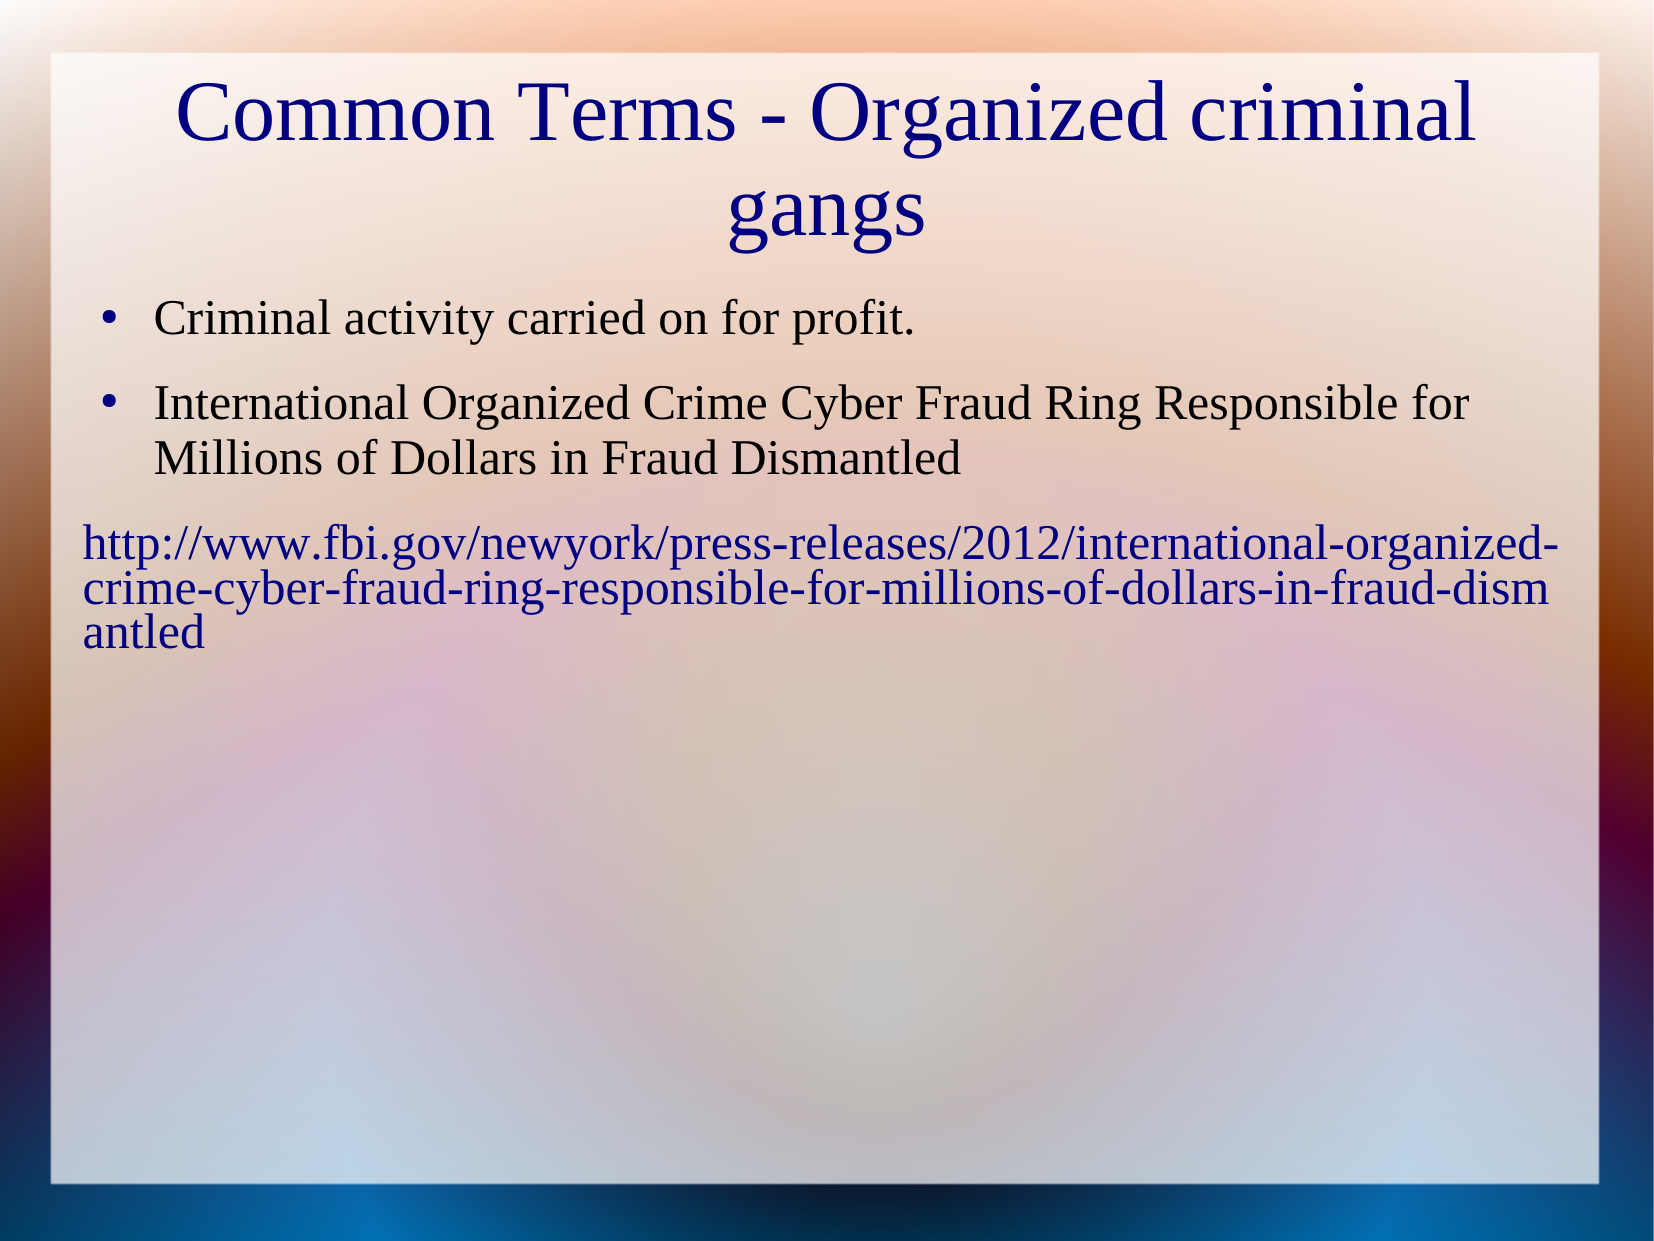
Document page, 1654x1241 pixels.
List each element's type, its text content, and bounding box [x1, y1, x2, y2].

list Criminal activity carried on for profit. International Organized Crime Cyber Fraud Ring Responsible for Millions of Dollars in Fraud Dismantled http://www.fbi.gov/newyork/press-releases/2012/international-organized-crime-cyber-fraud-ring-responsible-for-millions-of-dollars-in-fraud-dismantled [82, 290, 1571, 1072]
title Common Terms - Organized criminal gangs [82, 55, 1571, 263]
picture [0, 0, 1654, 1241]
